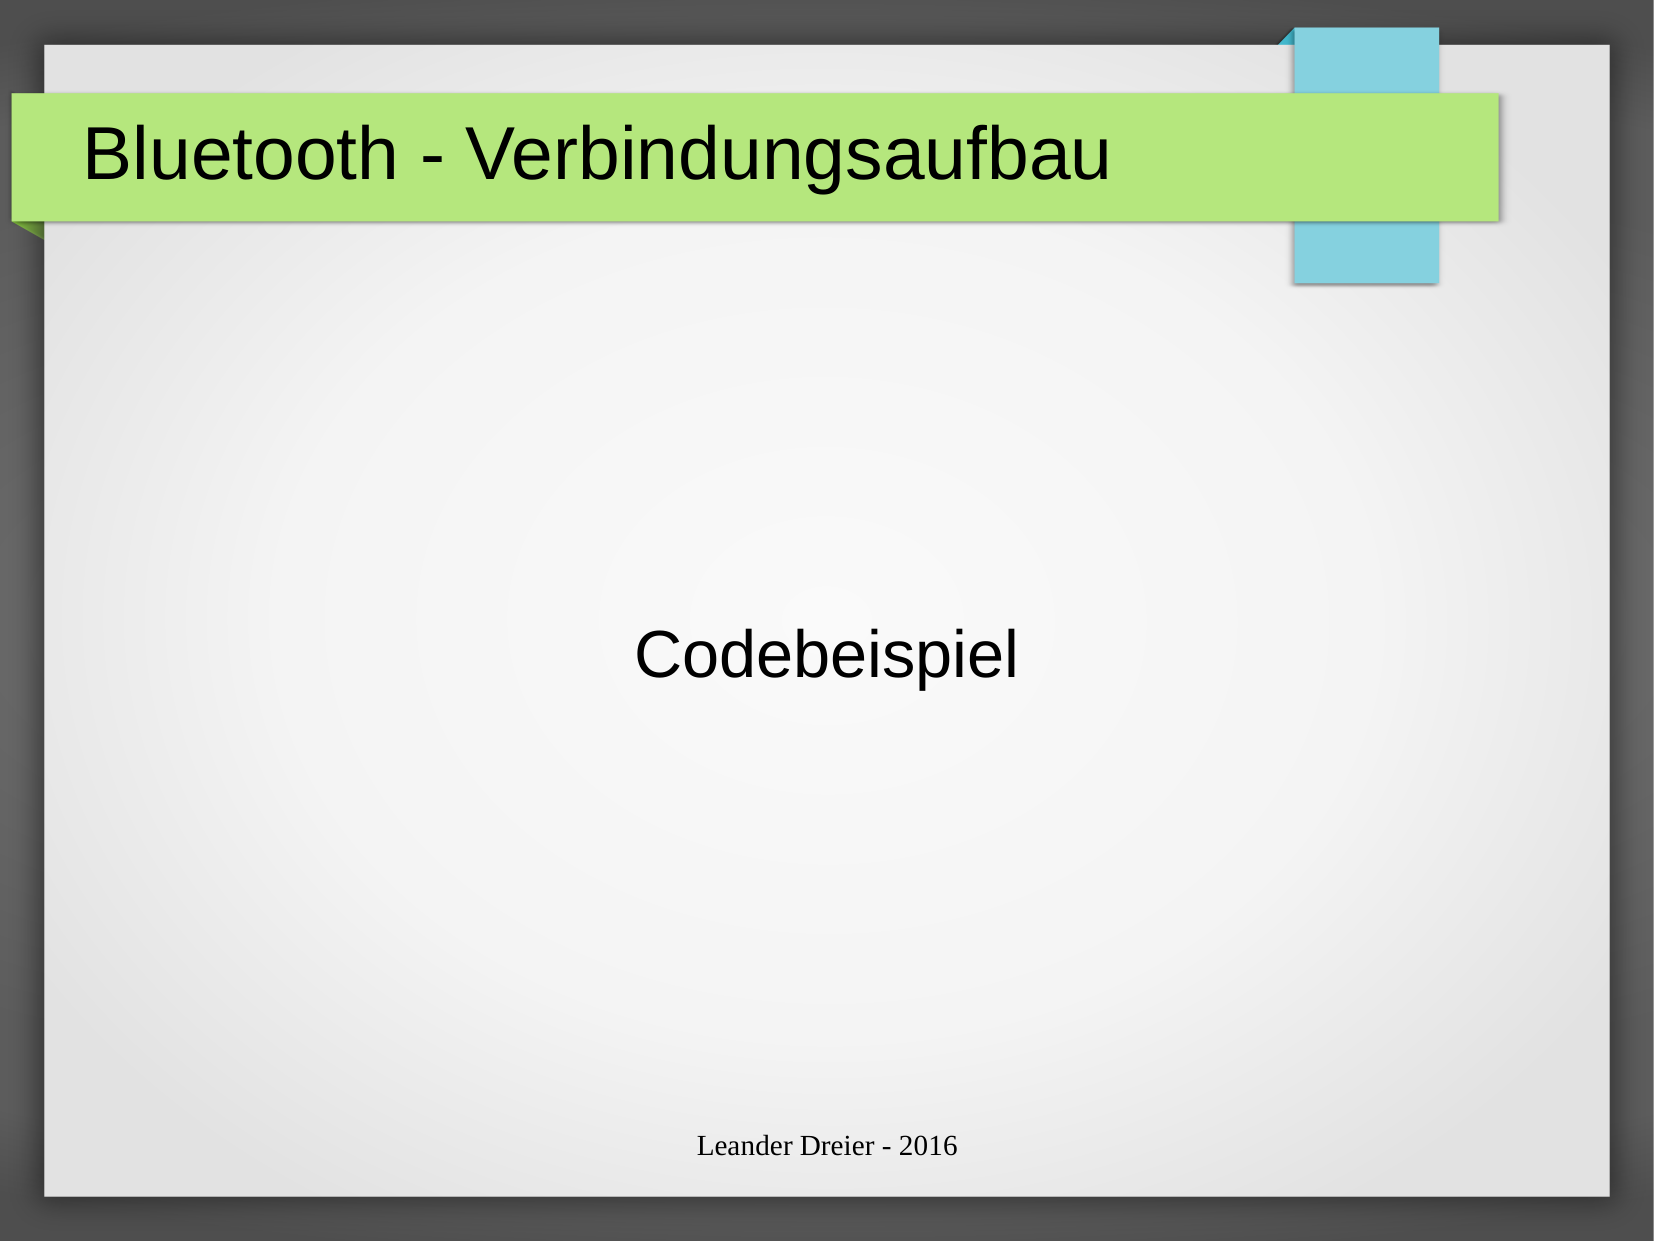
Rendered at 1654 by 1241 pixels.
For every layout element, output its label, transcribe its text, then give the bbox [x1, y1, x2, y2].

picture [0, 0, 1654, 1241]
subtitle Codebeispiel [82, 295, 1571, 1015]
title Bluetooth - Verbindungsaufbau [82, 94, 1264, 213]
